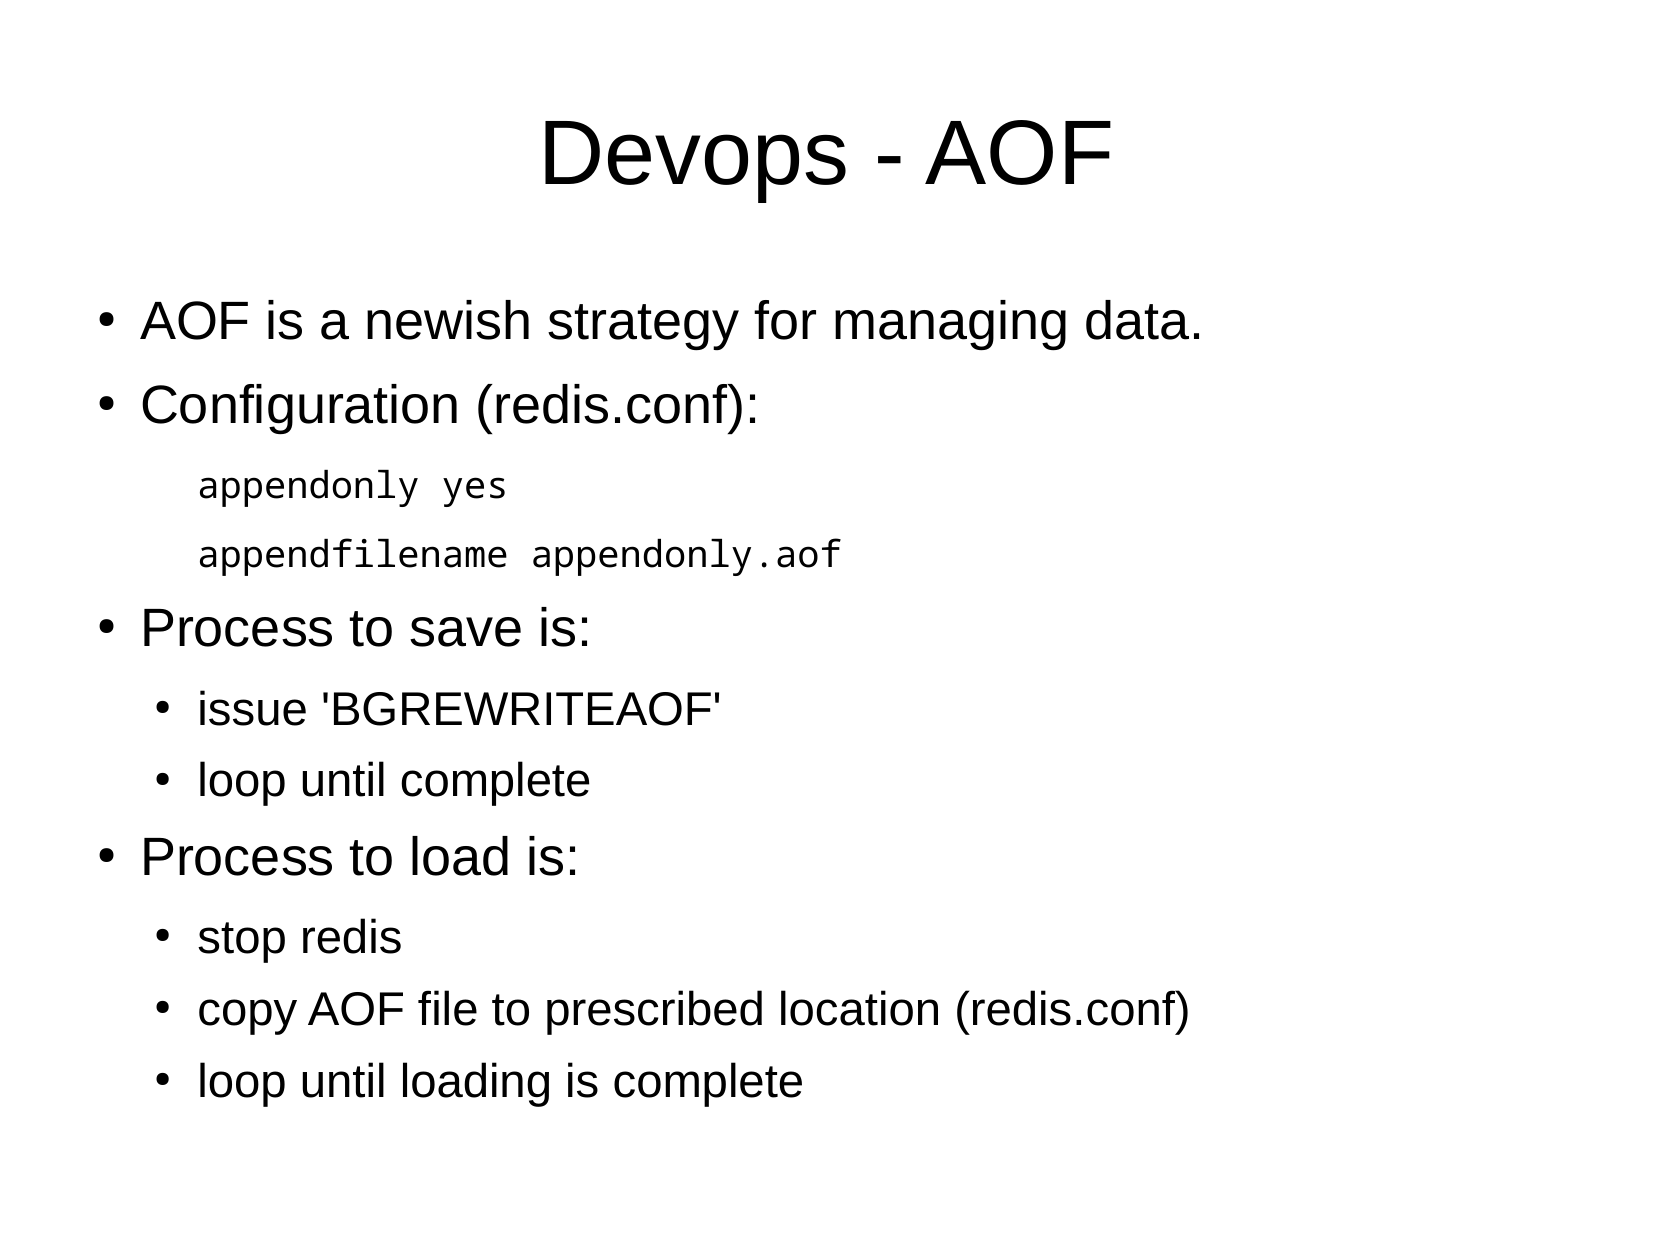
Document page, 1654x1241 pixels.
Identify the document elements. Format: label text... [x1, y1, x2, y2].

title Devops - AOF [82, 49, 1571, 257]
list AOF is a newish strategy for managing data. Configuration (redis.conf): appendonly yes appendfilename appendonly.aof Process to save is: issue 'BGREWRITEAOF' loop until complete Process to load is: stop redis copy AOF file to prescribed location (redis.conf) loop until loading is complete [82, 290, 1571, 1109]
